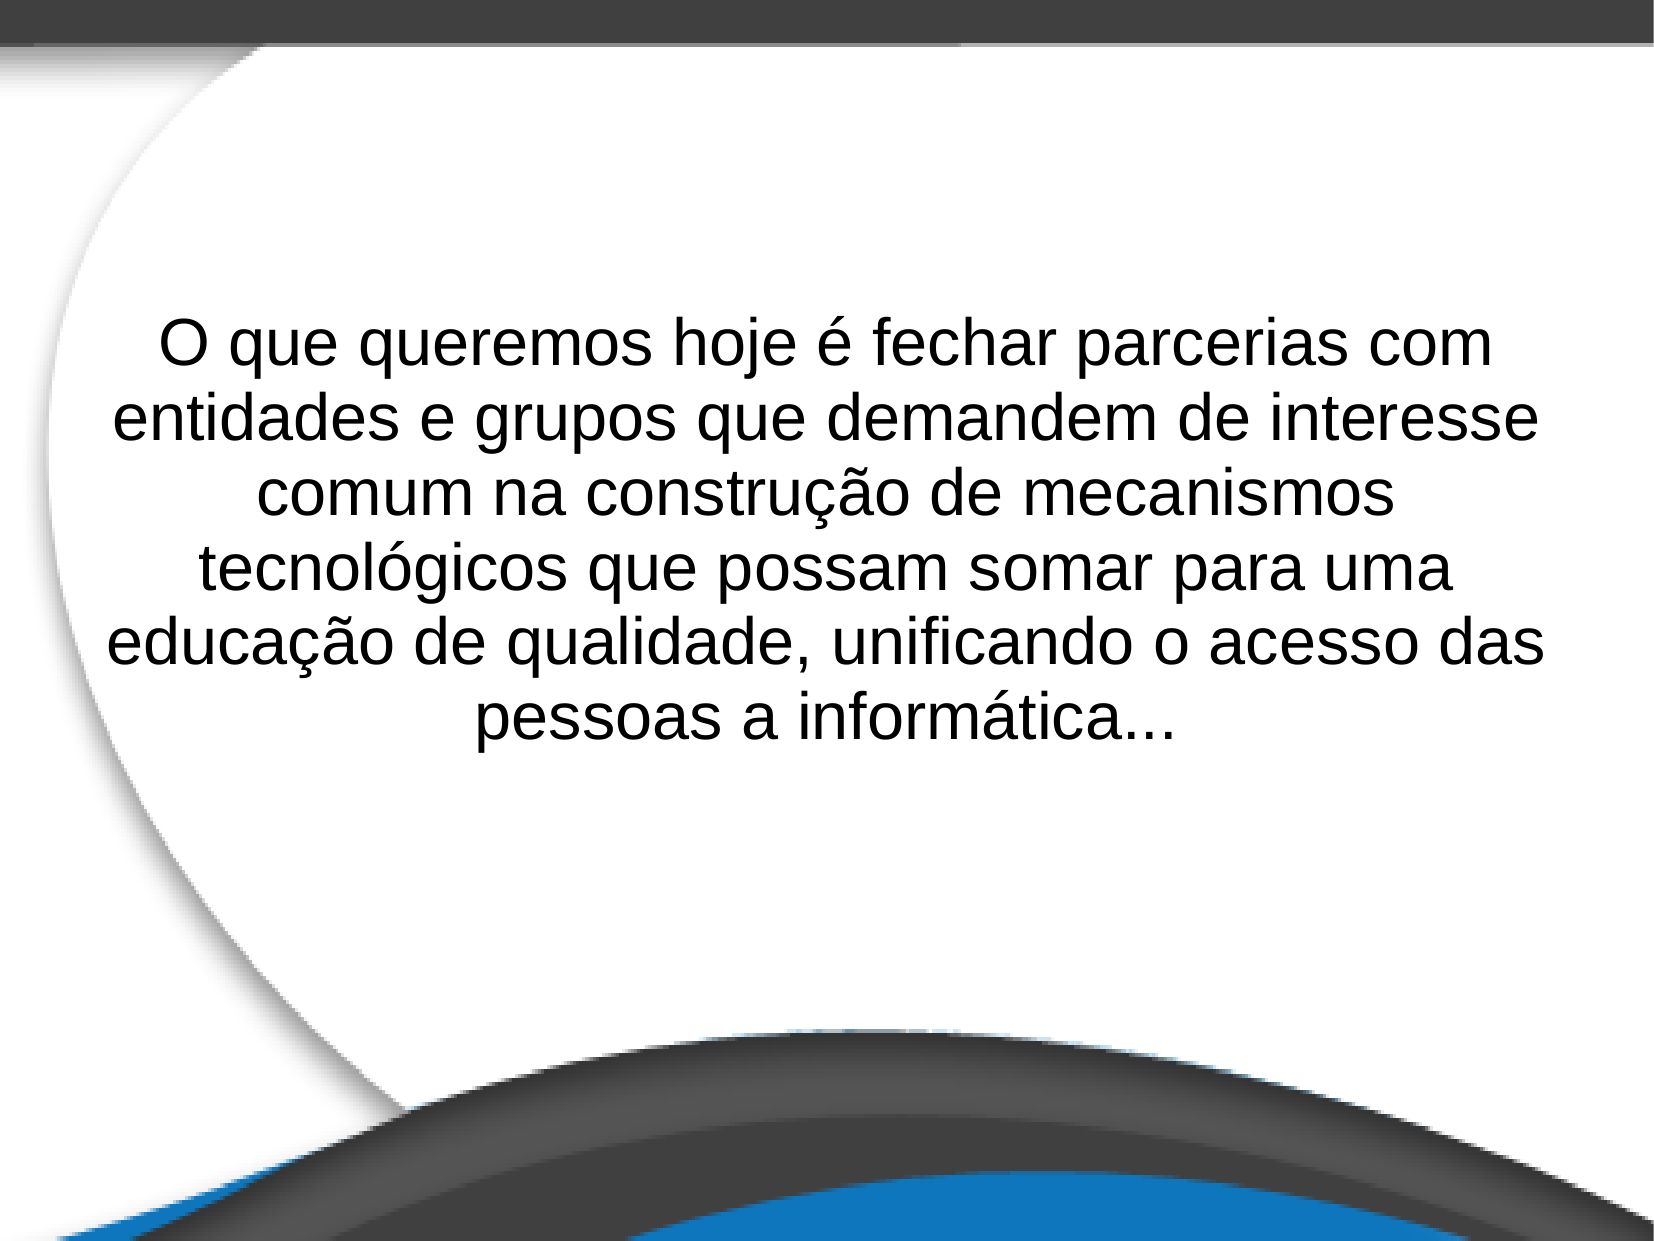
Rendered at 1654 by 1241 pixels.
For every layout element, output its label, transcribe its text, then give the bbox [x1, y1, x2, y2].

subtitle O que queremos hoje é fechar parcerias com entidades e grupos que demandem de interesse comum na construção de mecanismos tecnológicos que possam somar para uma educação de qualidade, unificando o acesso das pessoas a informática... [82, 49, 1571, 1010]
picture [0, 0, 1654, 1241]
